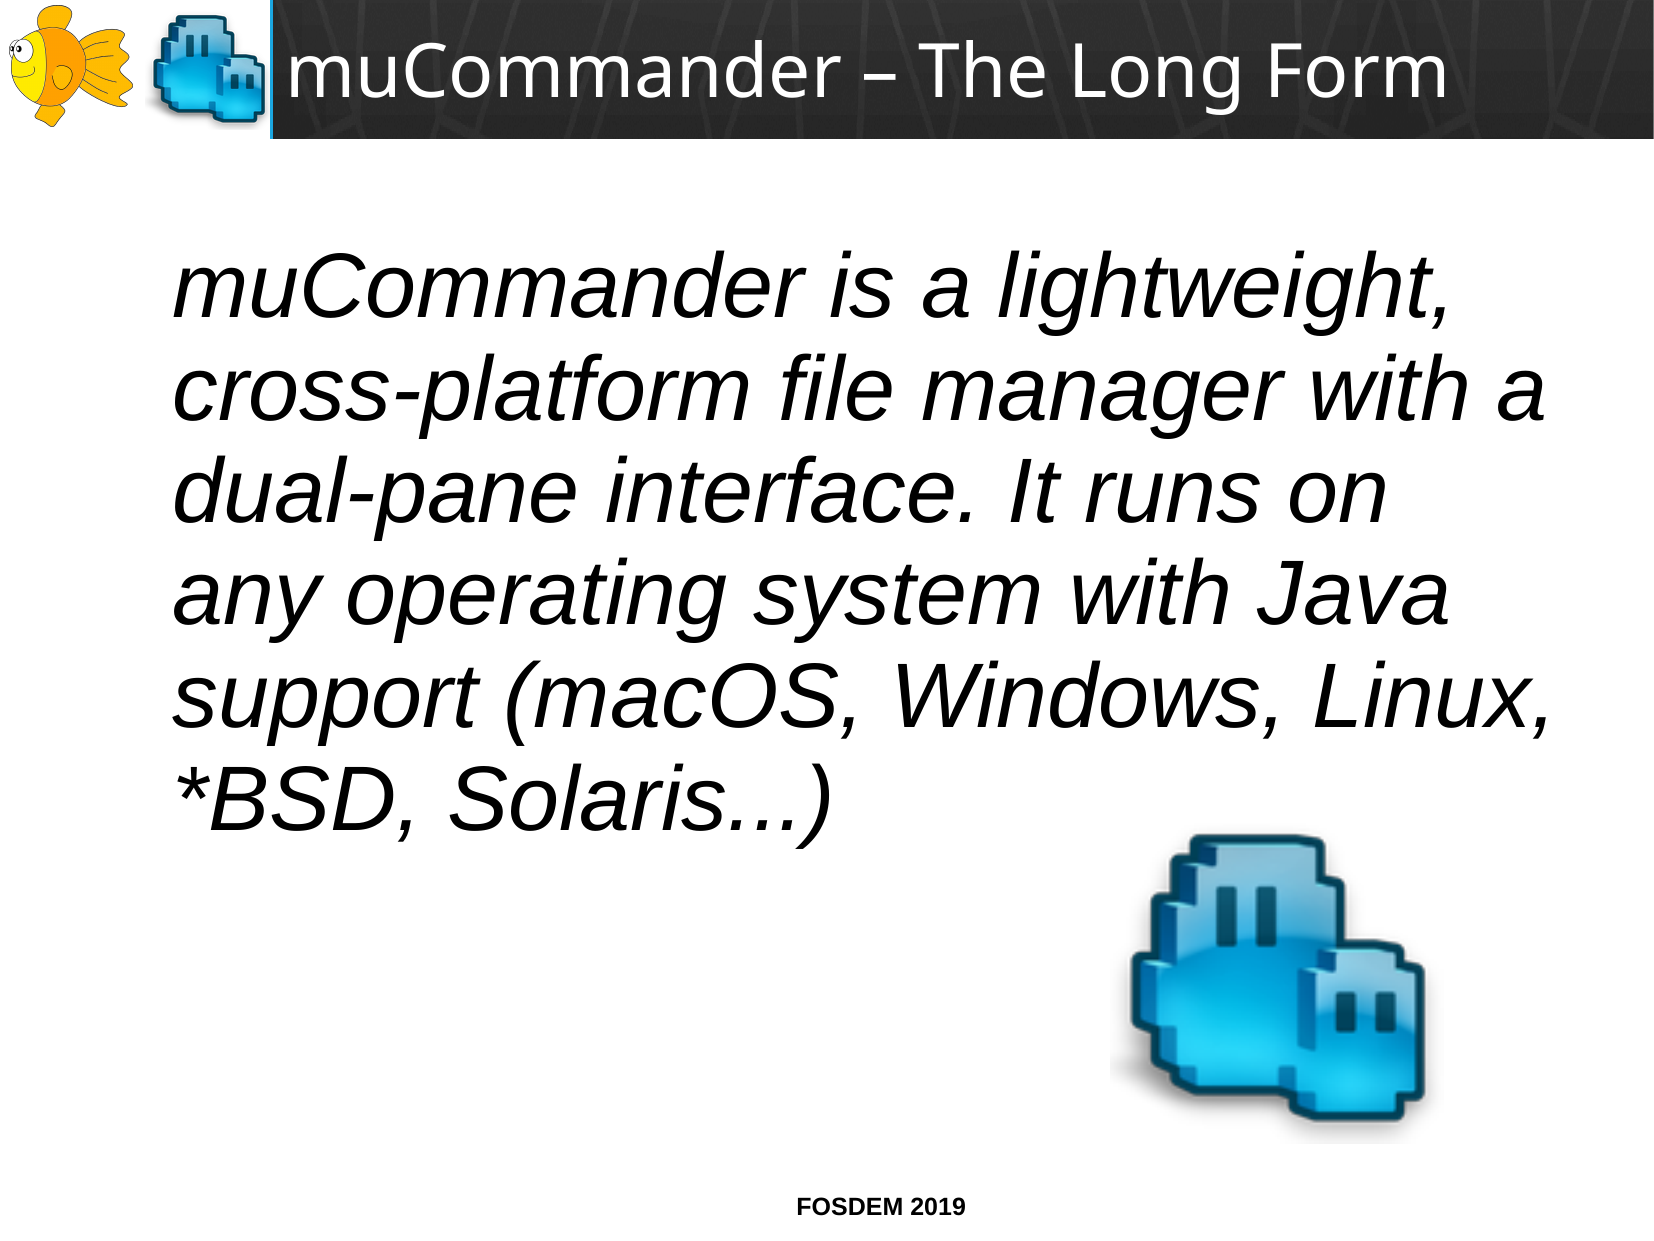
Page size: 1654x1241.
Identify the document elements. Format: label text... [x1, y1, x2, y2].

picture [145, 0, 1654, 139]
picture [9, 5, 133, 127]
picture [1110, 809, 1444, 1144]
title muCommander – The Long Form [285, 11, 1653, 126]
text_box muCommander is a lightweight, cross-platform file manager with a dual-pane interface. It runs on any operating system with Java support (macOS, Windows, Linux, *BSD, Solaris...) [86, 227, 1576, 1005]
